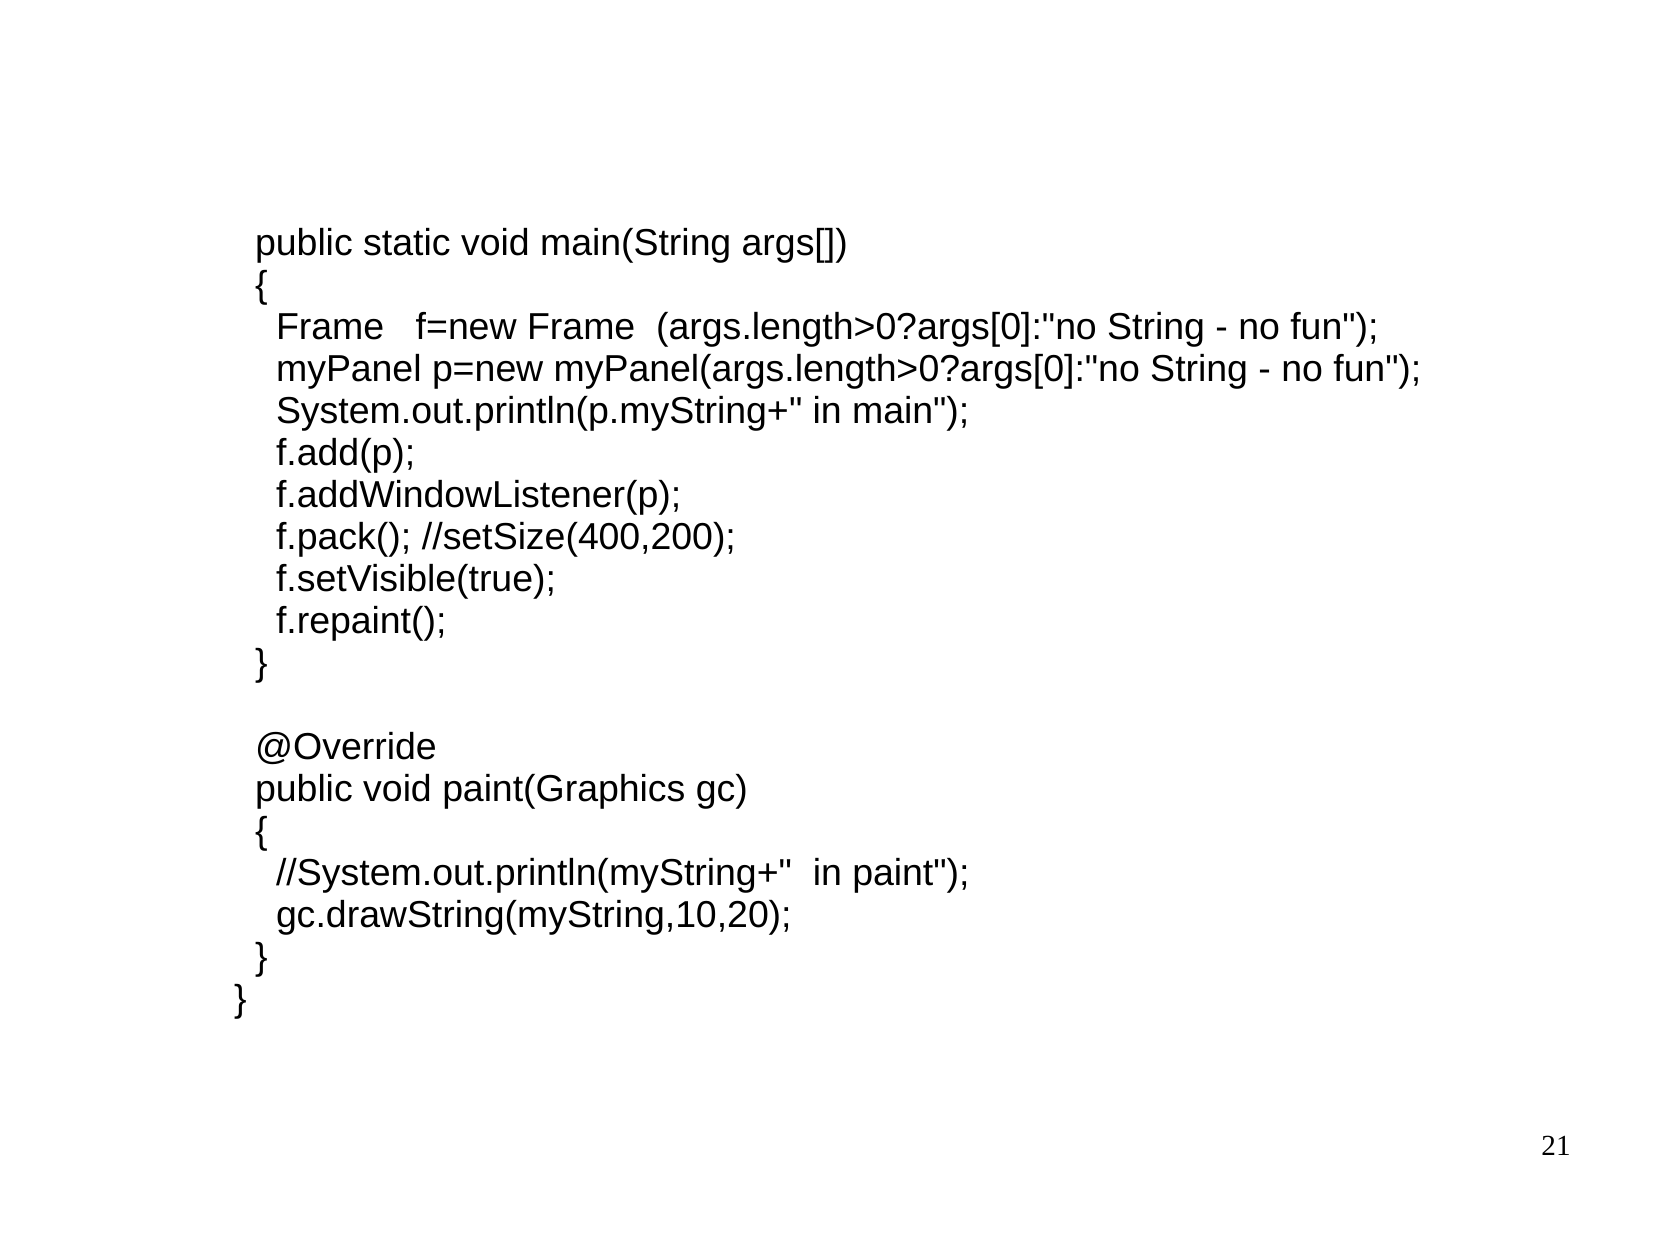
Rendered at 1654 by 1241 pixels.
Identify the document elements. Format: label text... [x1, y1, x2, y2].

text_box public static void main(String args[]) { Frame f=new Frame (args.length>0?args[0]:"no String - no fun"); myPanel p=new myPanel(args.length>0?args[0]:"no String - no fun"); System.out.println(p.myString+" in main"); f.add(p); f.addWindowListener(p); f.pack(); //setSize(400,200); f.setVisible(true); f.repaint(); } @Override public void paint(Graphics gc) { //System.out.println(myString+" in paint"); gc.drawString(myString,10,20); } } [219, 214, 1437, 1027]
